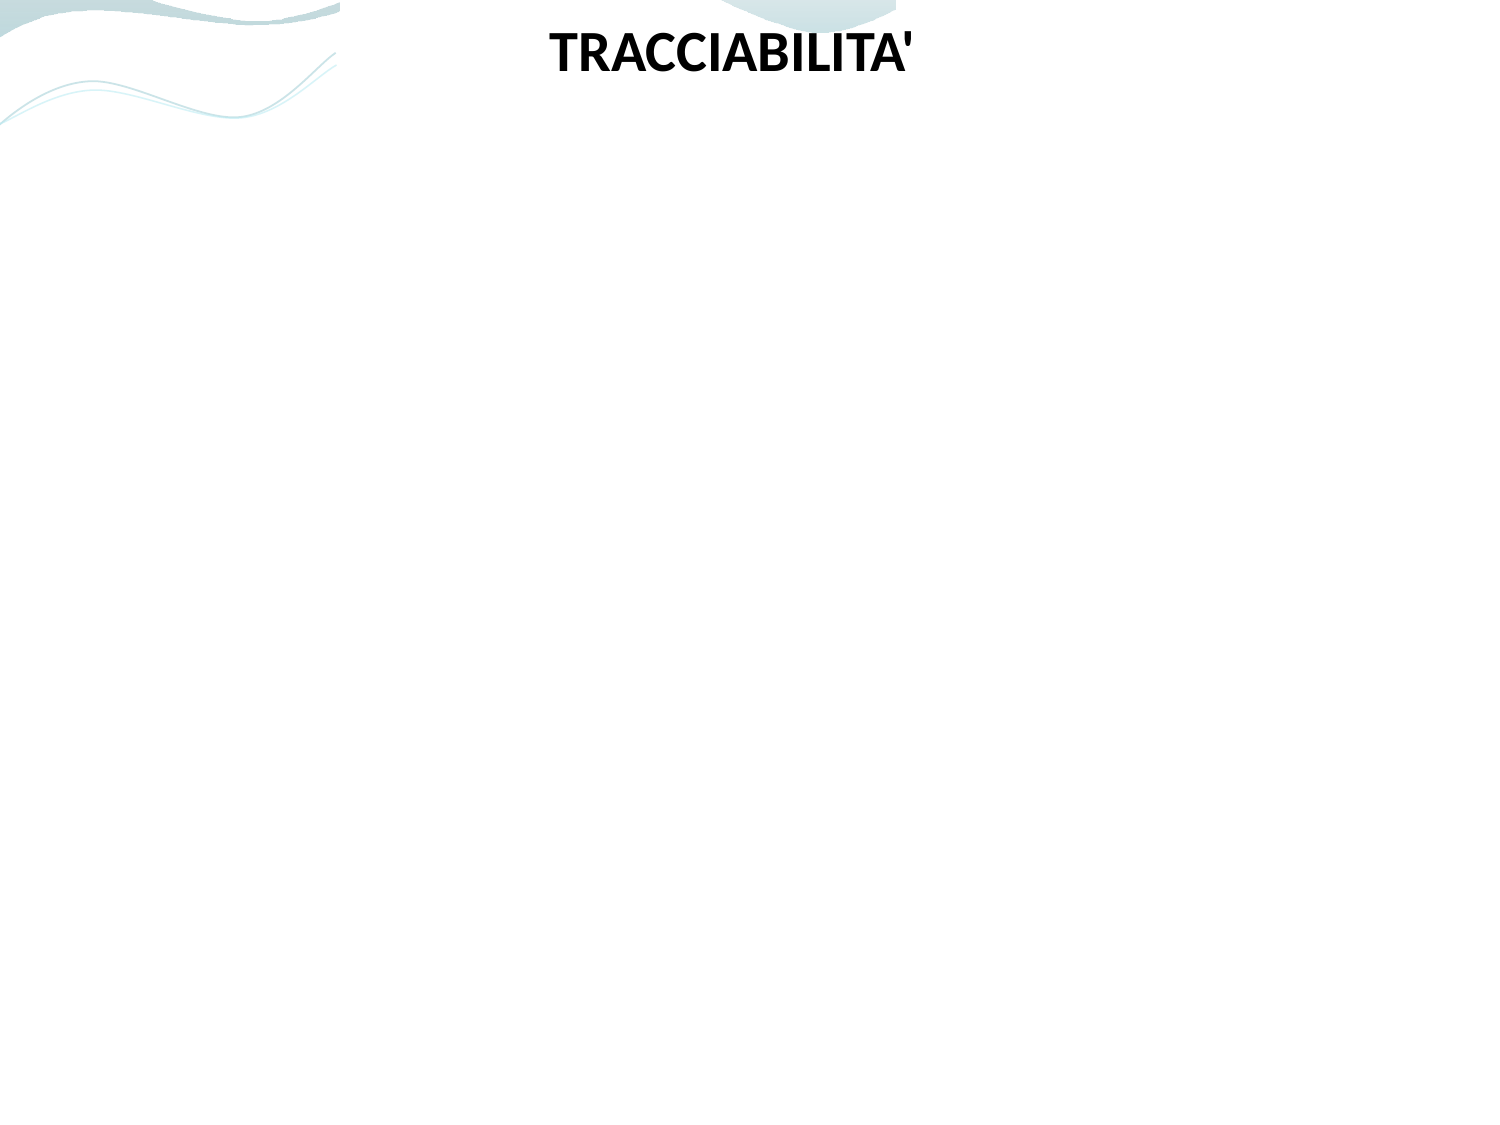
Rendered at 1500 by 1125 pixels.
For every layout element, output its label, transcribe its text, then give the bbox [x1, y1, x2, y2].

text_box TRACCIABILITA' [23, 20, 1441, 107]
